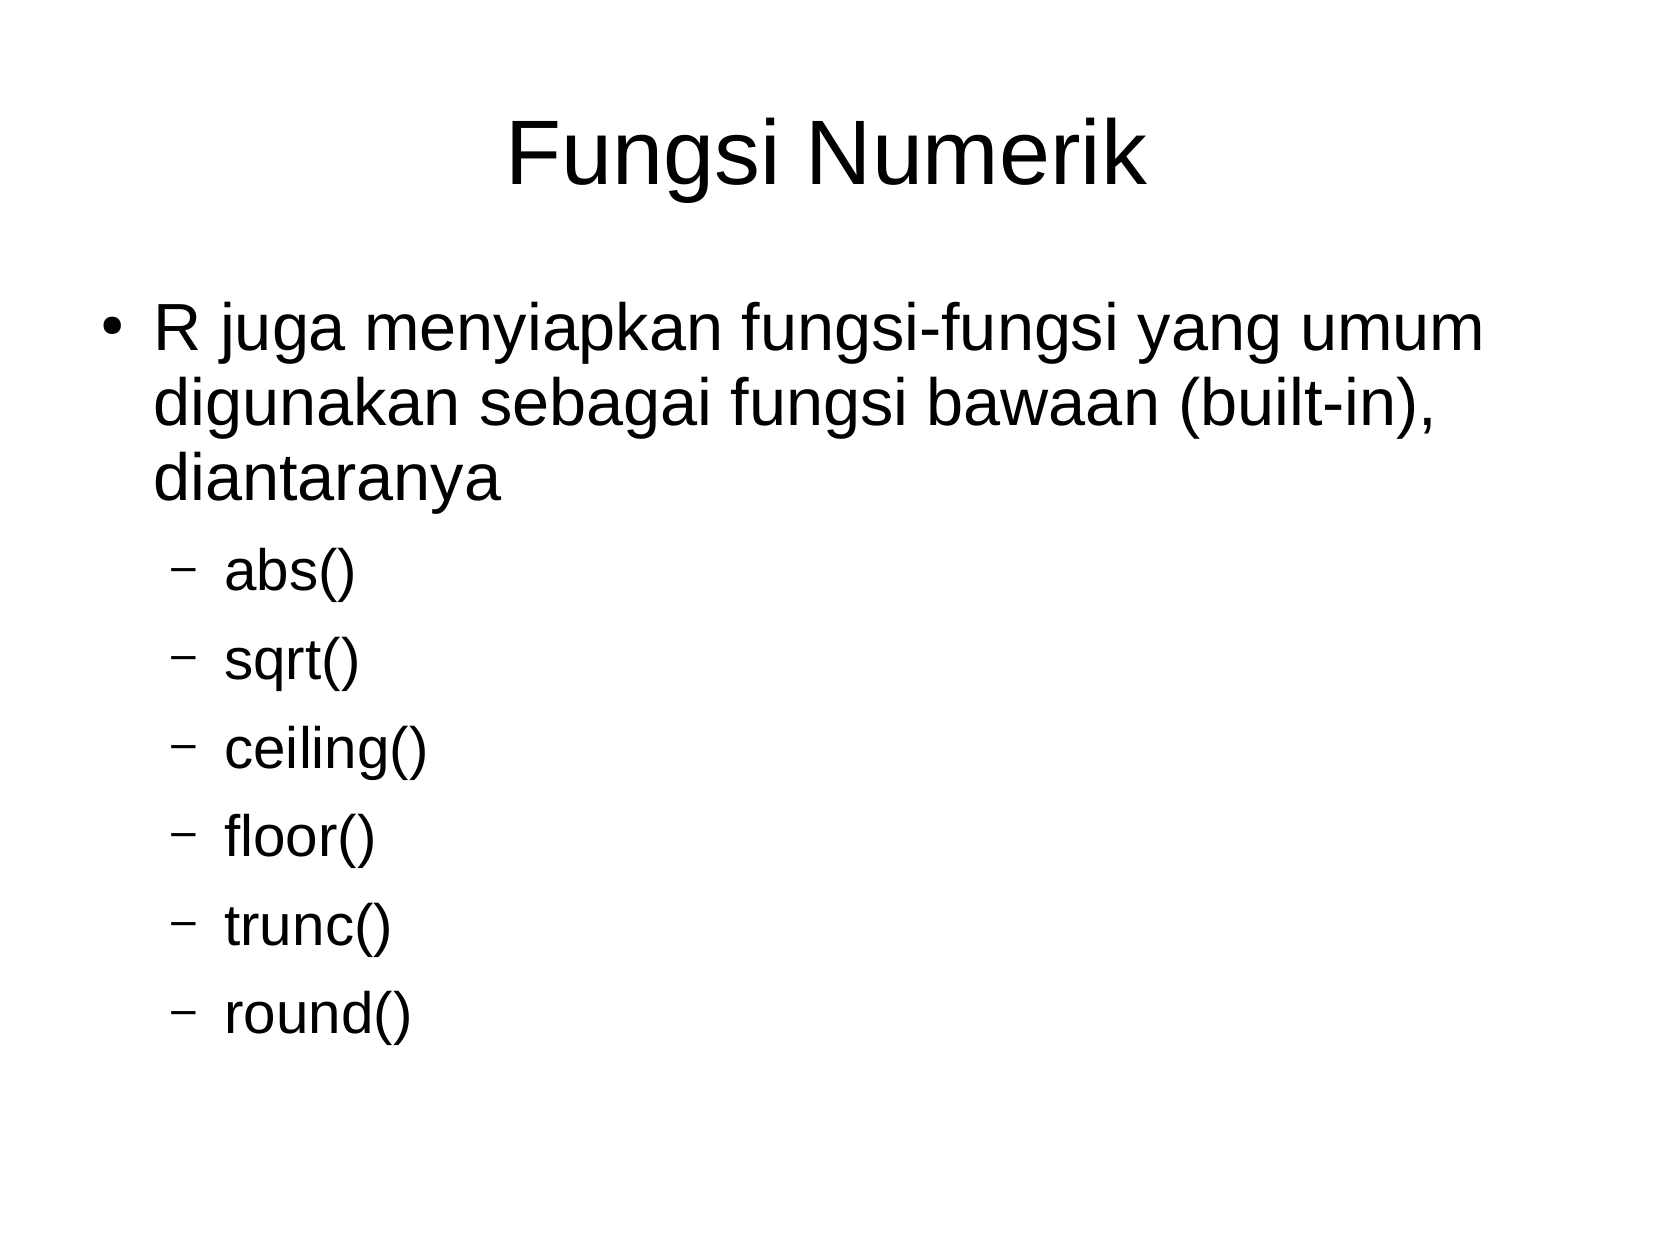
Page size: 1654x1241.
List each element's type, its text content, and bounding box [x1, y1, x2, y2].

list R juga menyiapkan fungsi-fungsi yang umum digunakan sebagai fungsi bawaan (built-in), diantaranya abs() sqrt() ceiling() floor() trunc() round() [82, 290, 1571, 1141]
title Fungsi Numerik [82, 49, 1571, 257]
